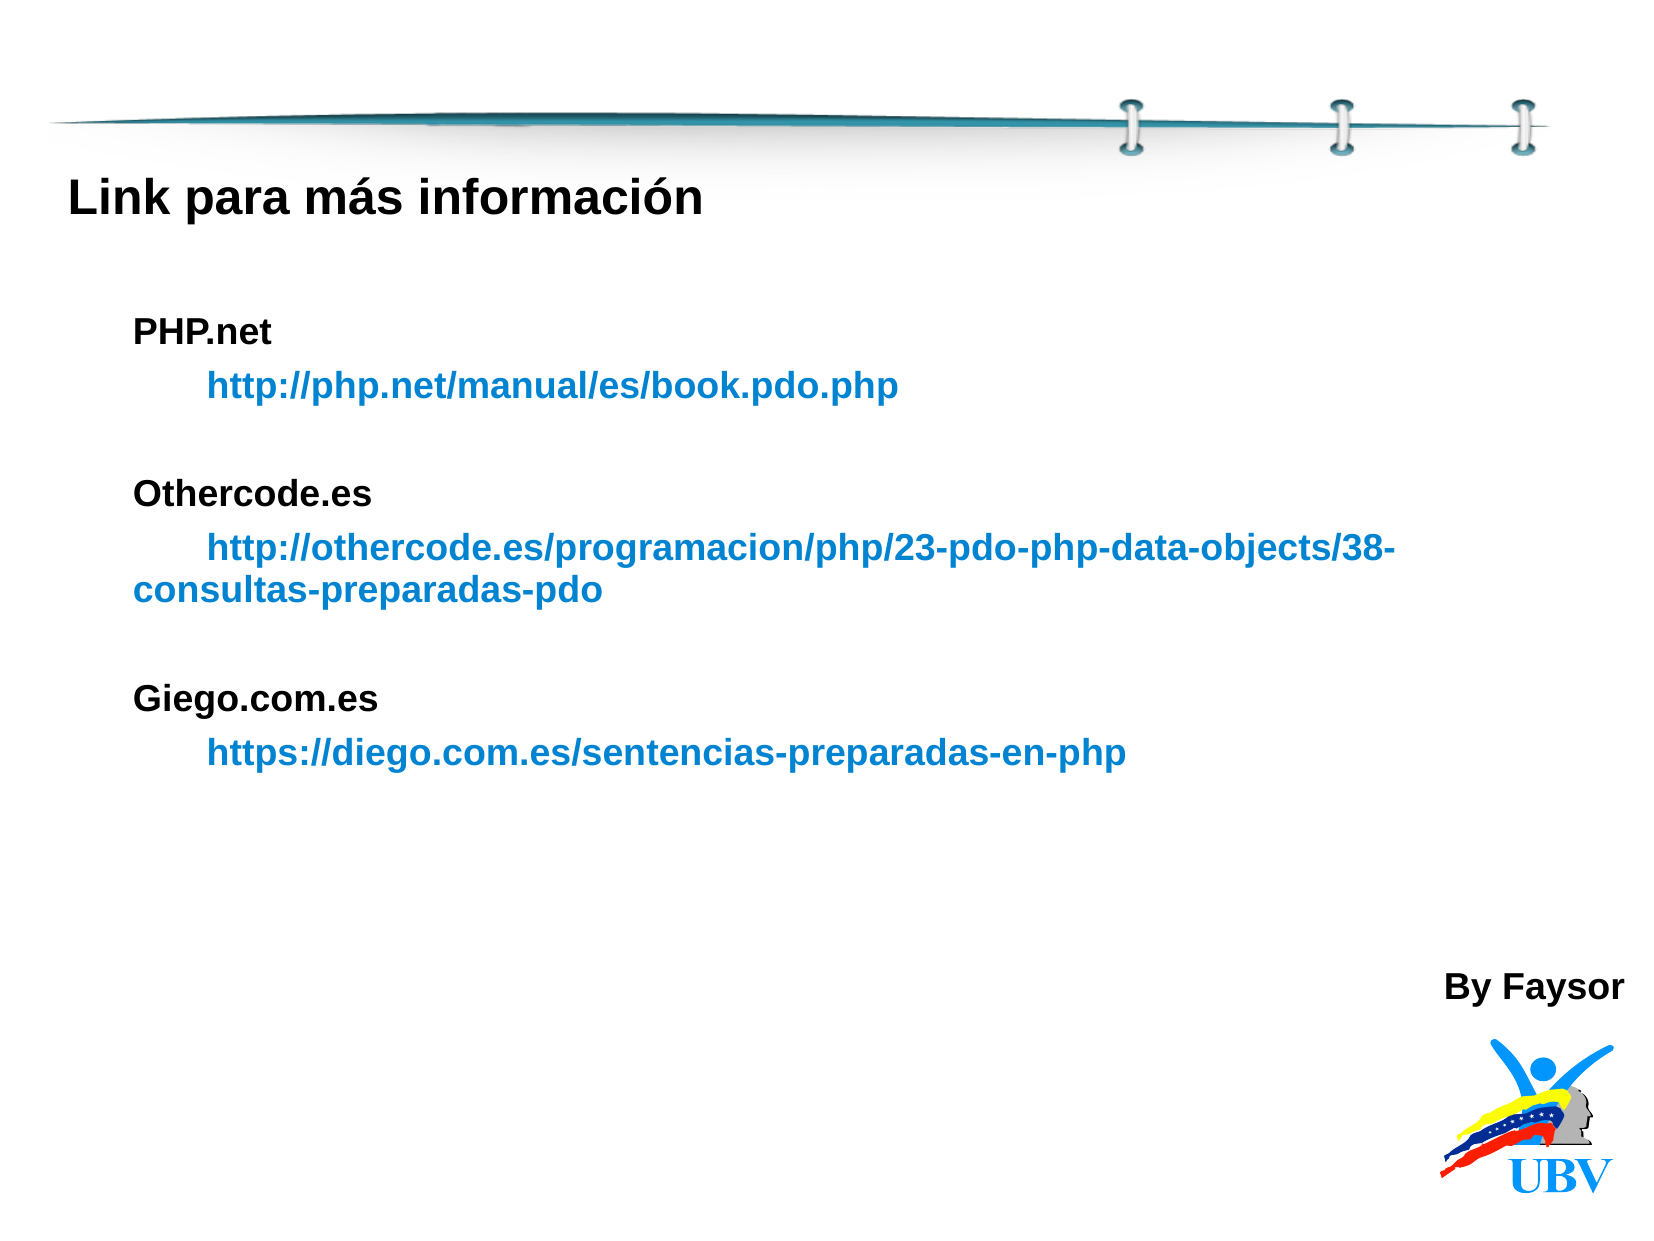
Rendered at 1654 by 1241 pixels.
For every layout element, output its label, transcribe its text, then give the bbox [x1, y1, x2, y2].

picture [47, 47, 1575, 201]
text_box Link para más información [52, 161, 720, 234]
picture [1440, 1039, 1619, 1205]
text_box PHP.net http://php.net/manual/es/book.pdo.php Othercode.es http://othercode.es/programacion/php/23-pdo-php-data-objects/38-consultas-preparadas-pdo Giego.com.es https://diego.com.es/sentencias-preparadas-en-php [118, 303, 1494, 1075]
text_box By Faysor [1429, 957, 1640, 1016]
